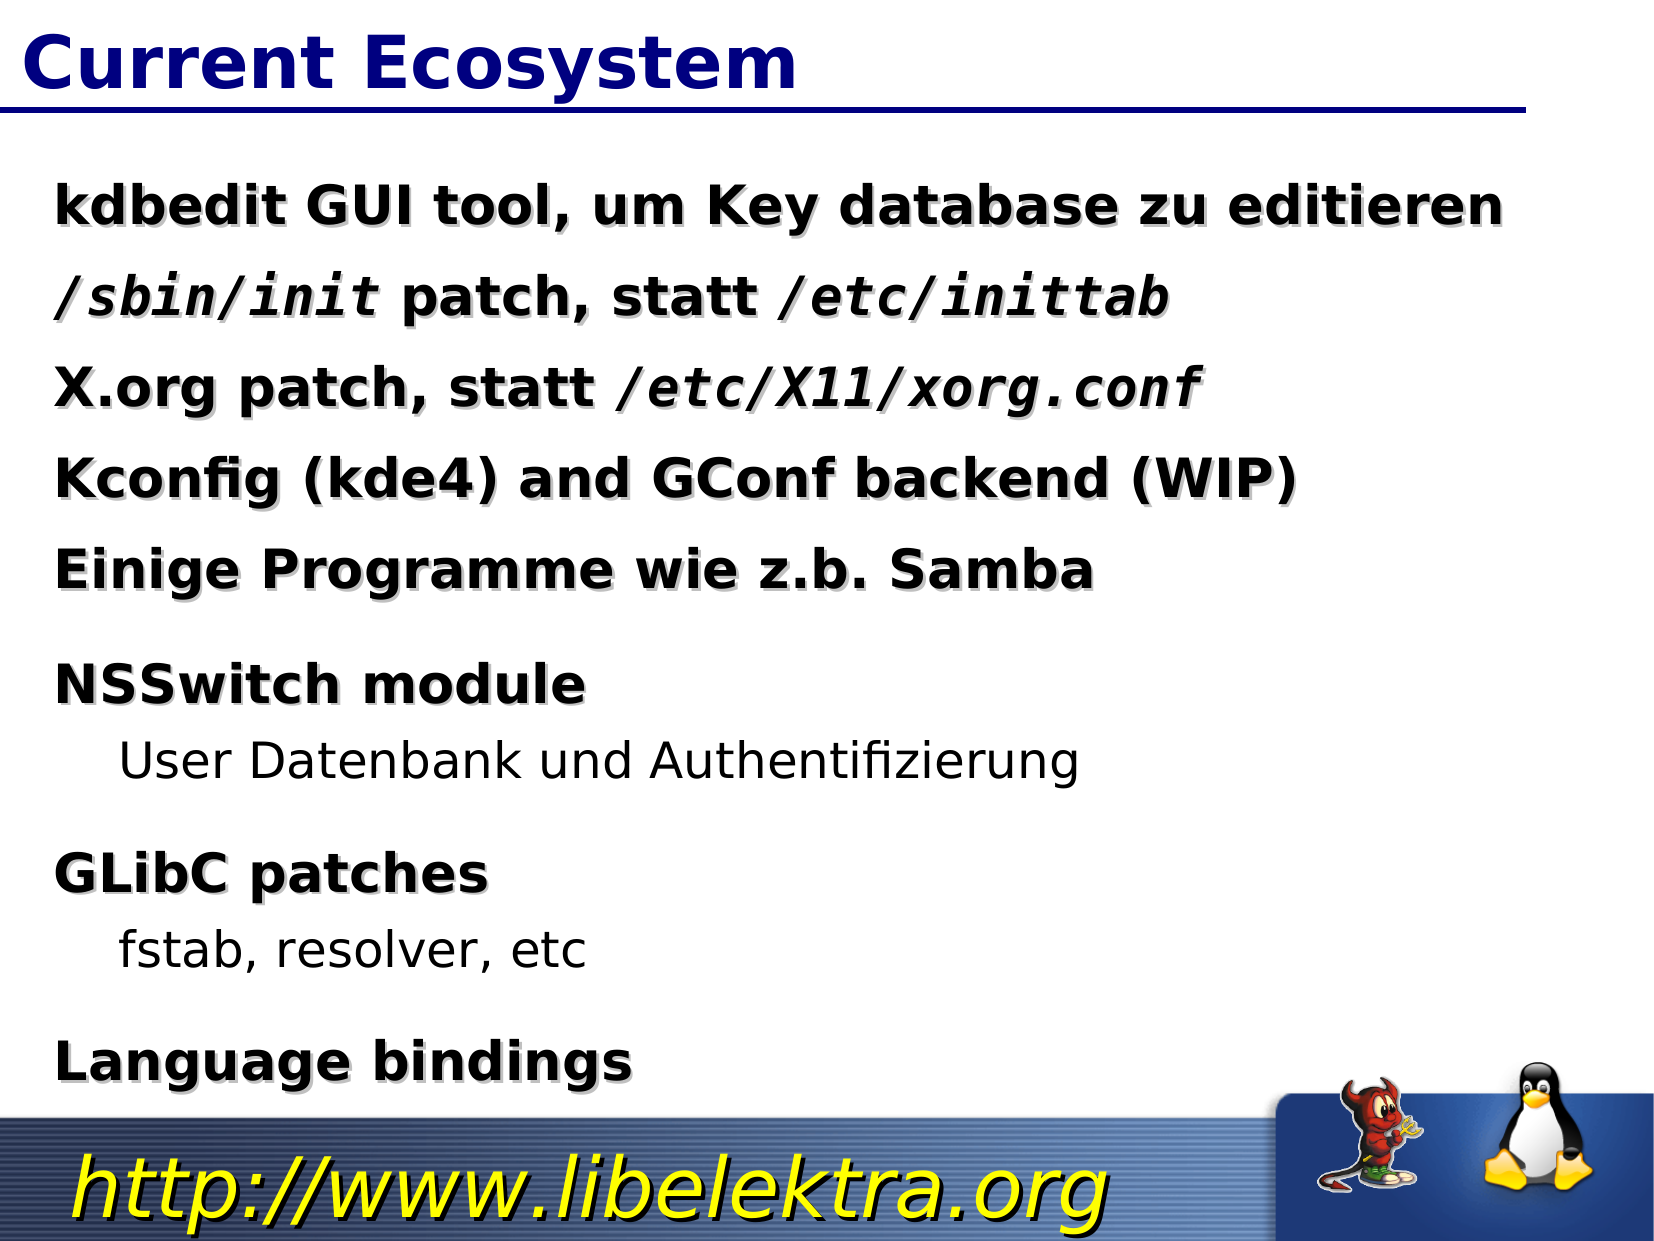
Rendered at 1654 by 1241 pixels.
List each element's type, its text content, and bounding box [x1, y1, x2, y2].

list kdbedit GUI tool, um Key database zu editieren /sbin/init patch, statt /etc/inittab X.org patch, statt /etc/X11/xorg.conf Kconfig (kde4) and GConf backend (WIP) Einige Programme wie z.b. Samba NSSwitch module User Datenbank und Authentifizierung GLibC patches fstab, resolver, etc Language bindings [38, 162, 1613, 1097]
text_box Current Ecosystem [21, 14, 1611, 110]
picture [0, 1061, 1654, 1241]
